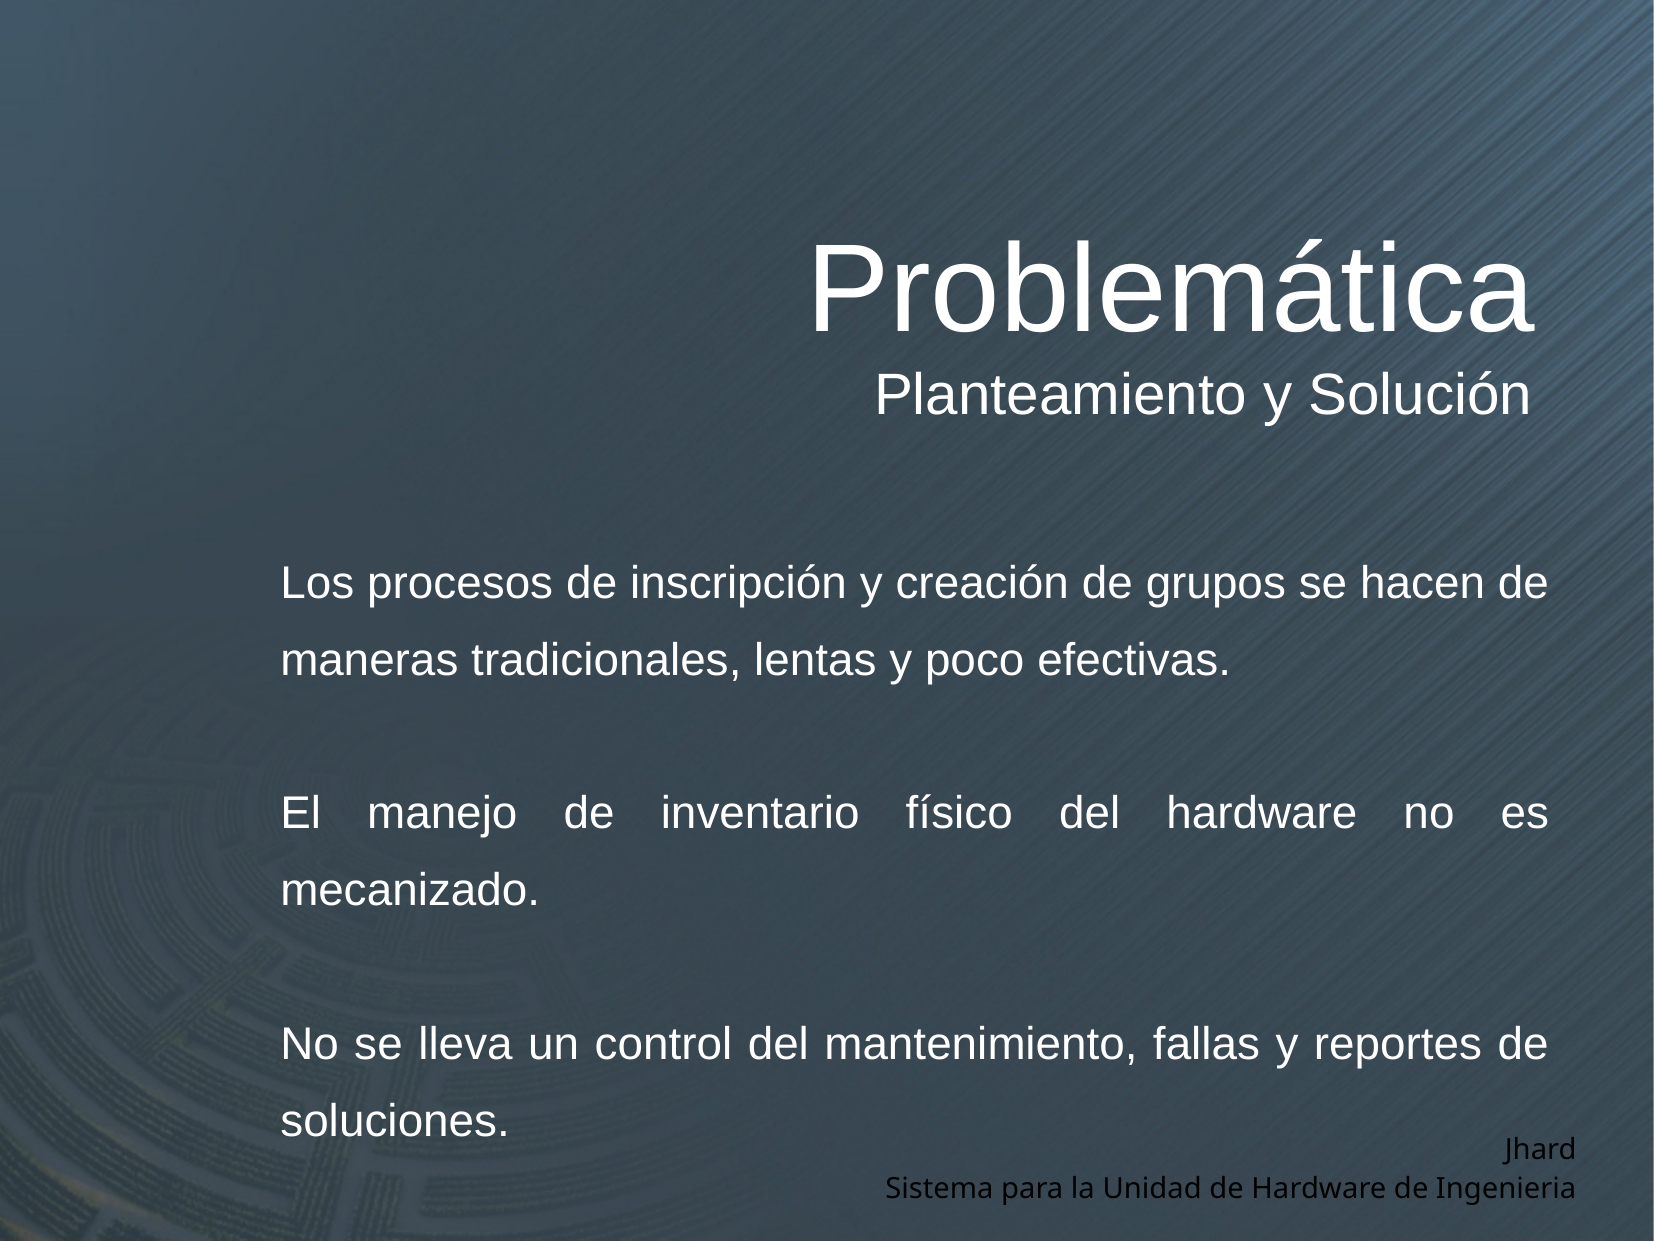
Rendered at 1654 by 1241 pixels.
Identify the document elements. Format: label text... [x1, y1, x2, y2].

text_box Planteamiento y Solución [603, 354, 1548, 434]
title Problemática [584, 191, 1536, 384]
text_box Los procesos de inscripción y creación de grupos se hacen de maneras tradicionales, lentas y poco efectivas. El manejo de inventario físico del hardware no es mecanizado. No se lleva un control del mantenimiento, fallas y reportes de soluciones. [265, 472, 1565, 1228]
picture [0, 0, 1654, 1241]
